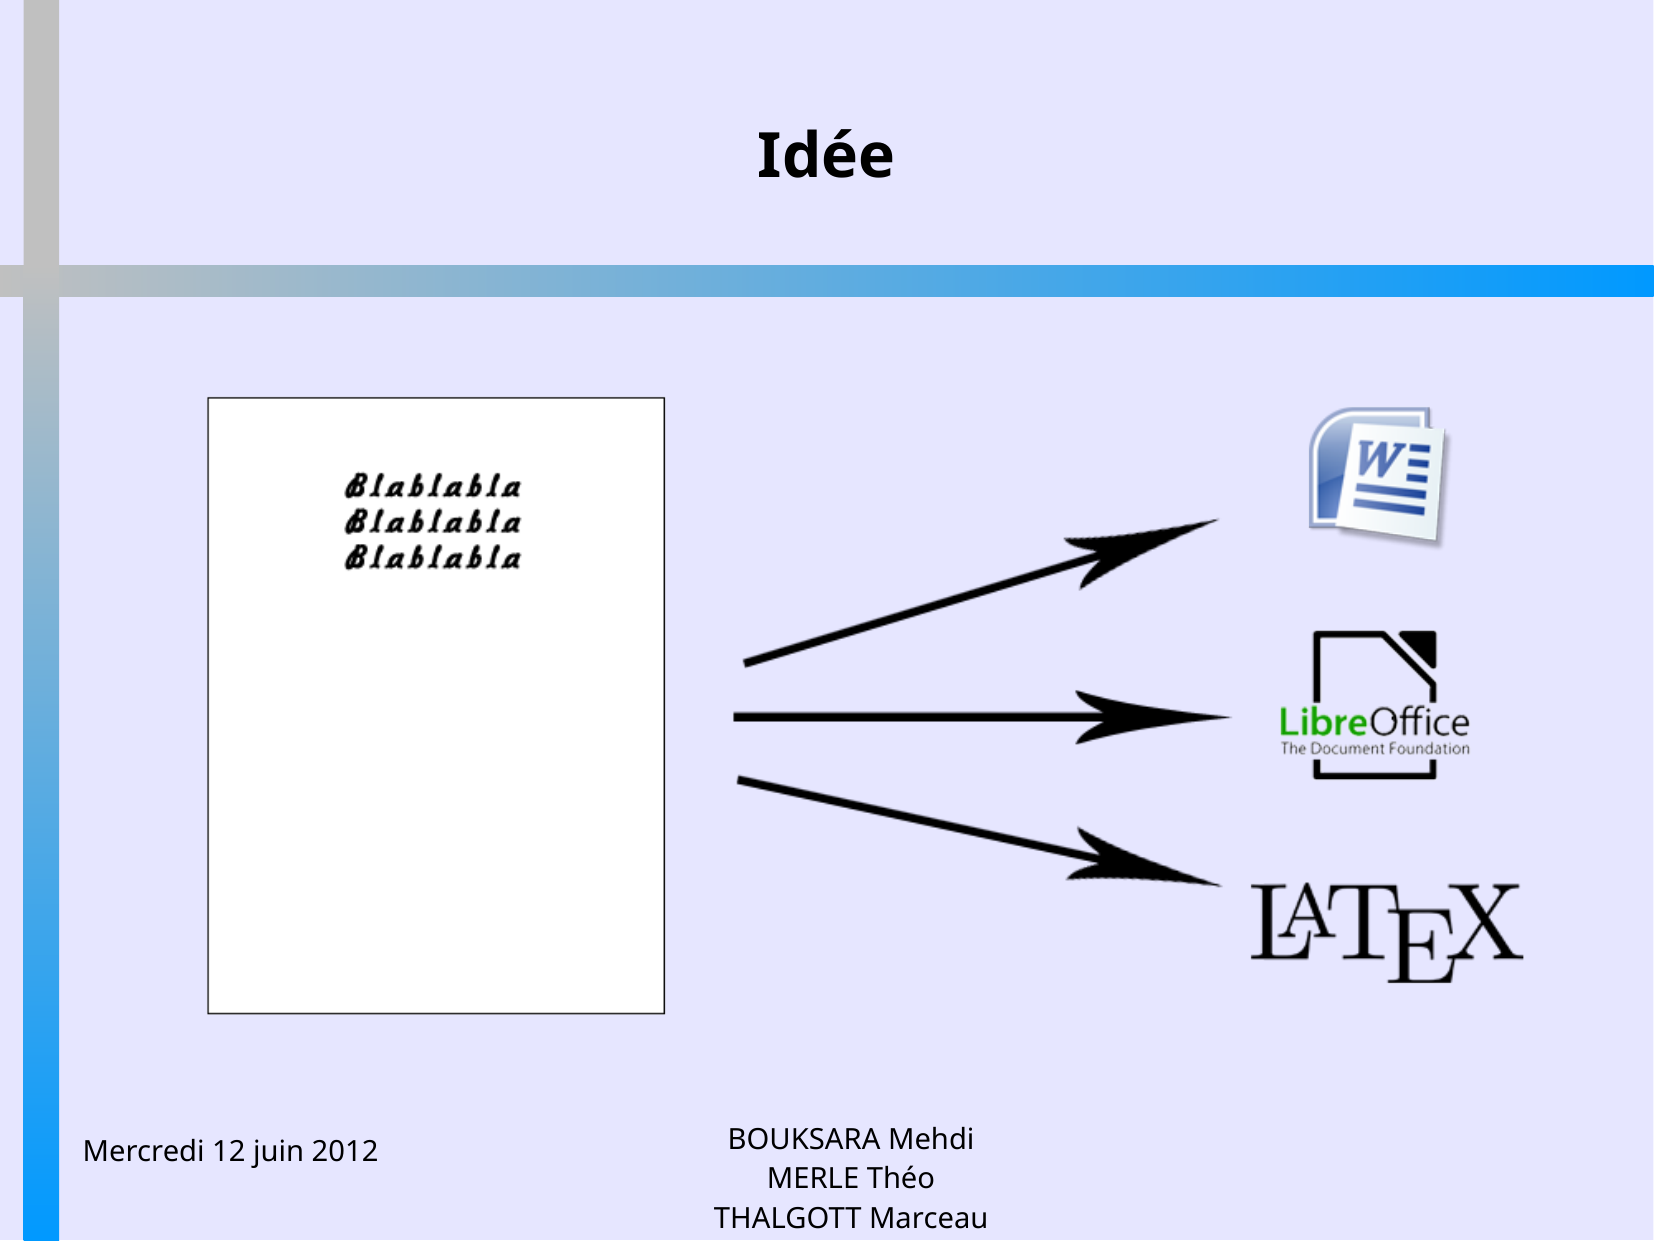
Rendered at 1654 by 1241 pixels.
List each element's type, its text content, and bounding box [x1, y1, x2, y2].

title Idée [82, 49, 1571, 257]
picture [47, 283, 1654, 1111]
